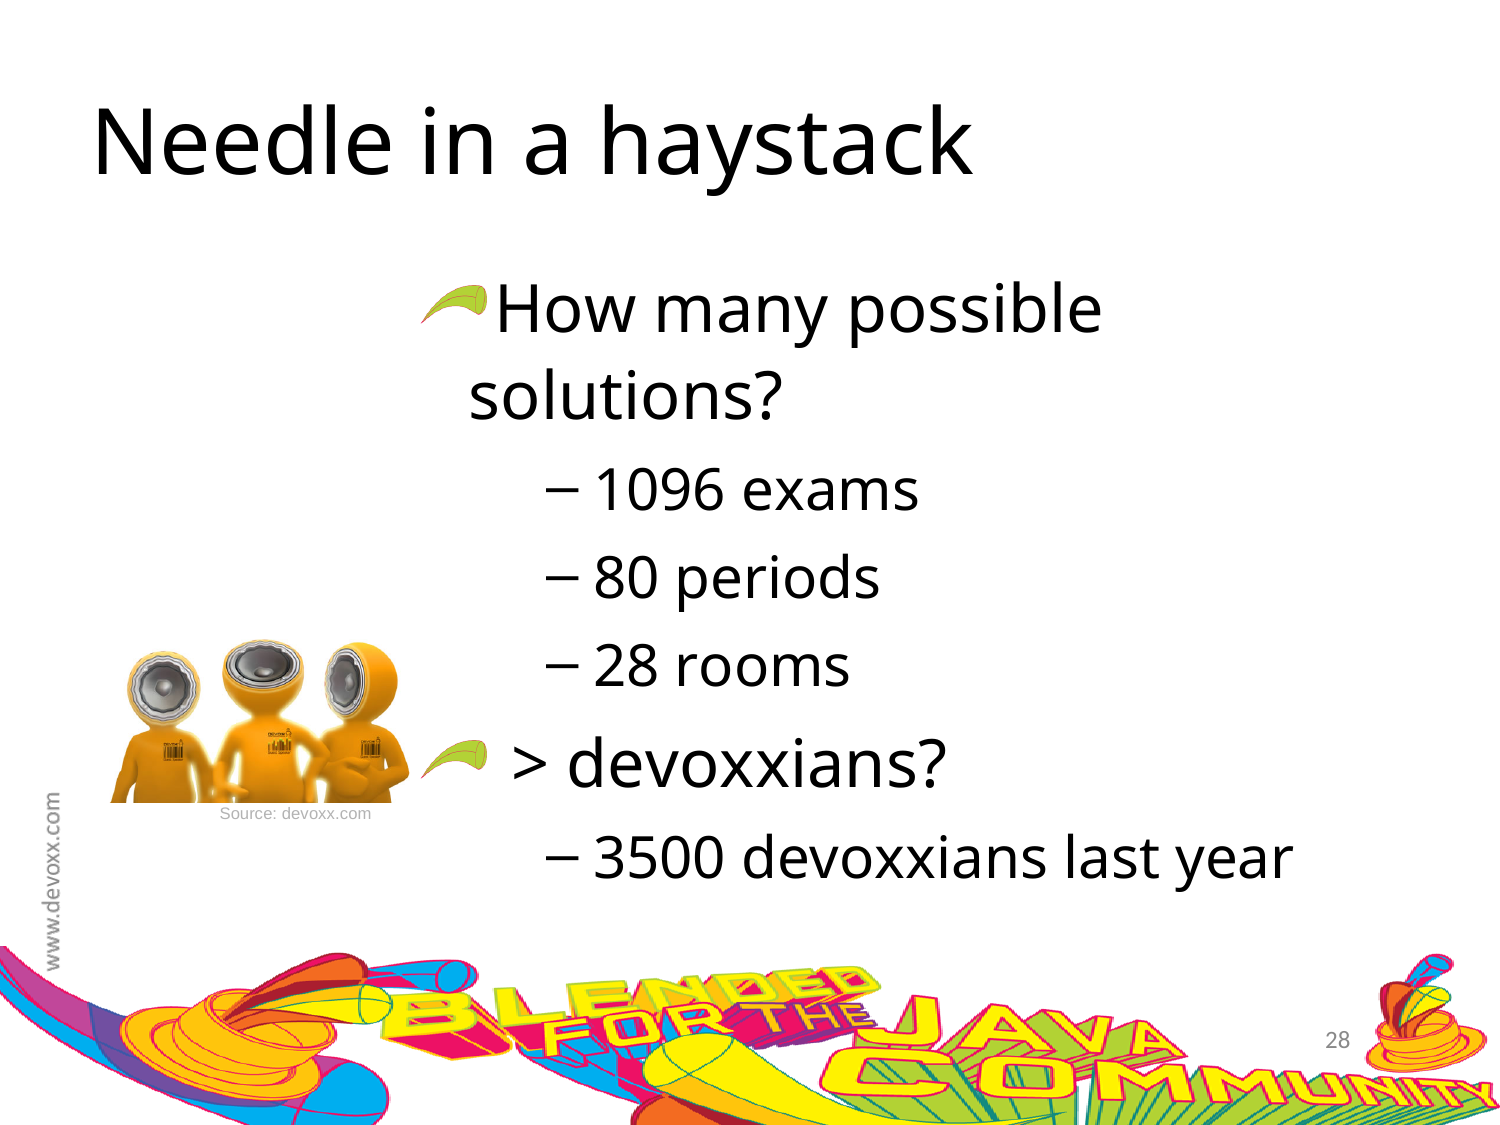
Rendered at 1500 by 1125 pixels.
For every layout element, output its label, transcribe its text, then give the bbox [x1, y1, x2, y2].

list How many possible solutions? 1096 exams 80 periods 28 rooms > devoxxians? 3500 devoxxians last year [412, 262, 1426, 938]
picture [107, 637, 413, 803]
title Needle in a haystack [75, 37, 1426, 241]
text_box Source: devoxx.com [219, 806, 372, 826]
picture [0, 757, 1500, 1125]
